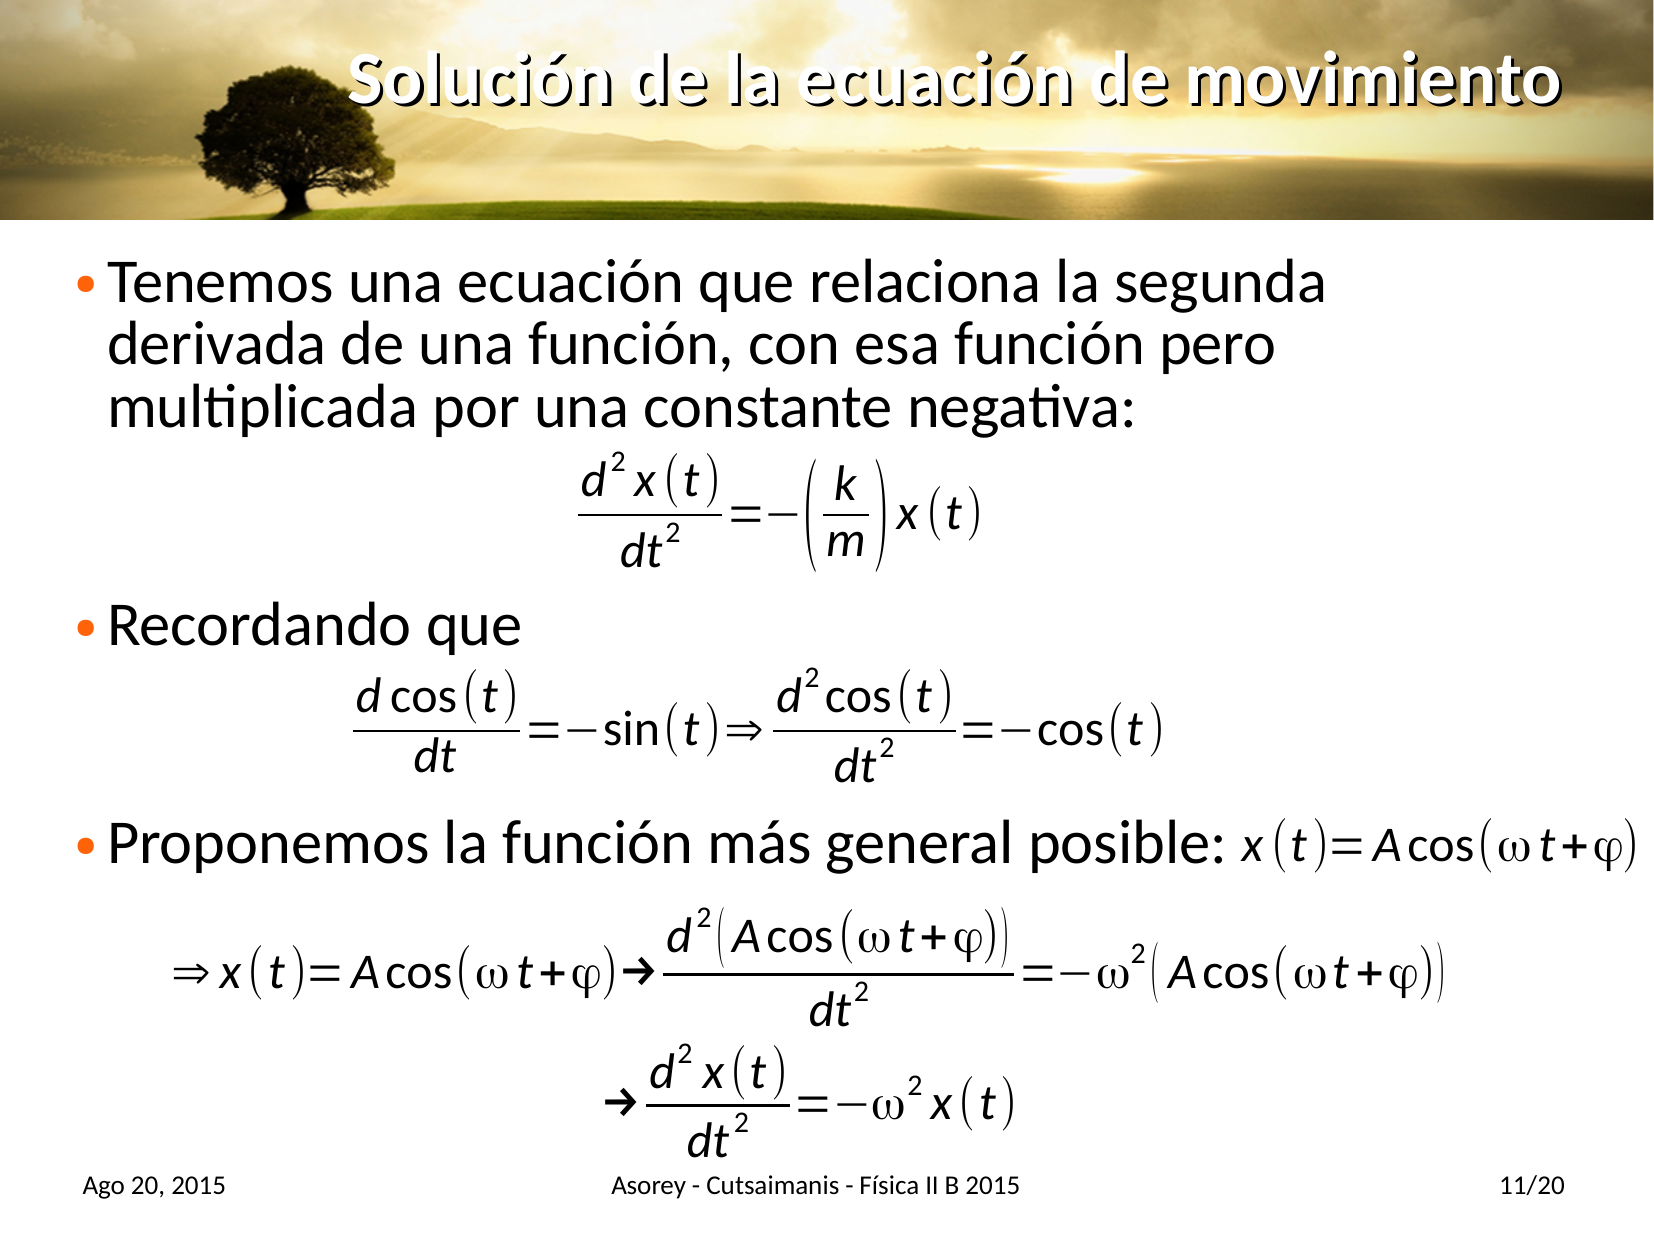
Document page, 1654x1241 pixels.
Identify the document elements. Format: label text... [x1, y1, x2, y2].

list Tenemos una ecuación que relaciona la segunda derivada de una función, con esa función pero multiplicada por una constante negativa: Recordando que Proponemos la función más general posible: [45, 255, 1534, 1156]
chart [165, 904, 1453, 1171]
chart [1232, 816, 1647, 877]
chart [345, 665, 1172, 796]
picture [0, 0, 1654, 220]
chart [570, 450, 990, 580]
title Solución de la ecuación de movimiento [75, 19, 1564, 151]
